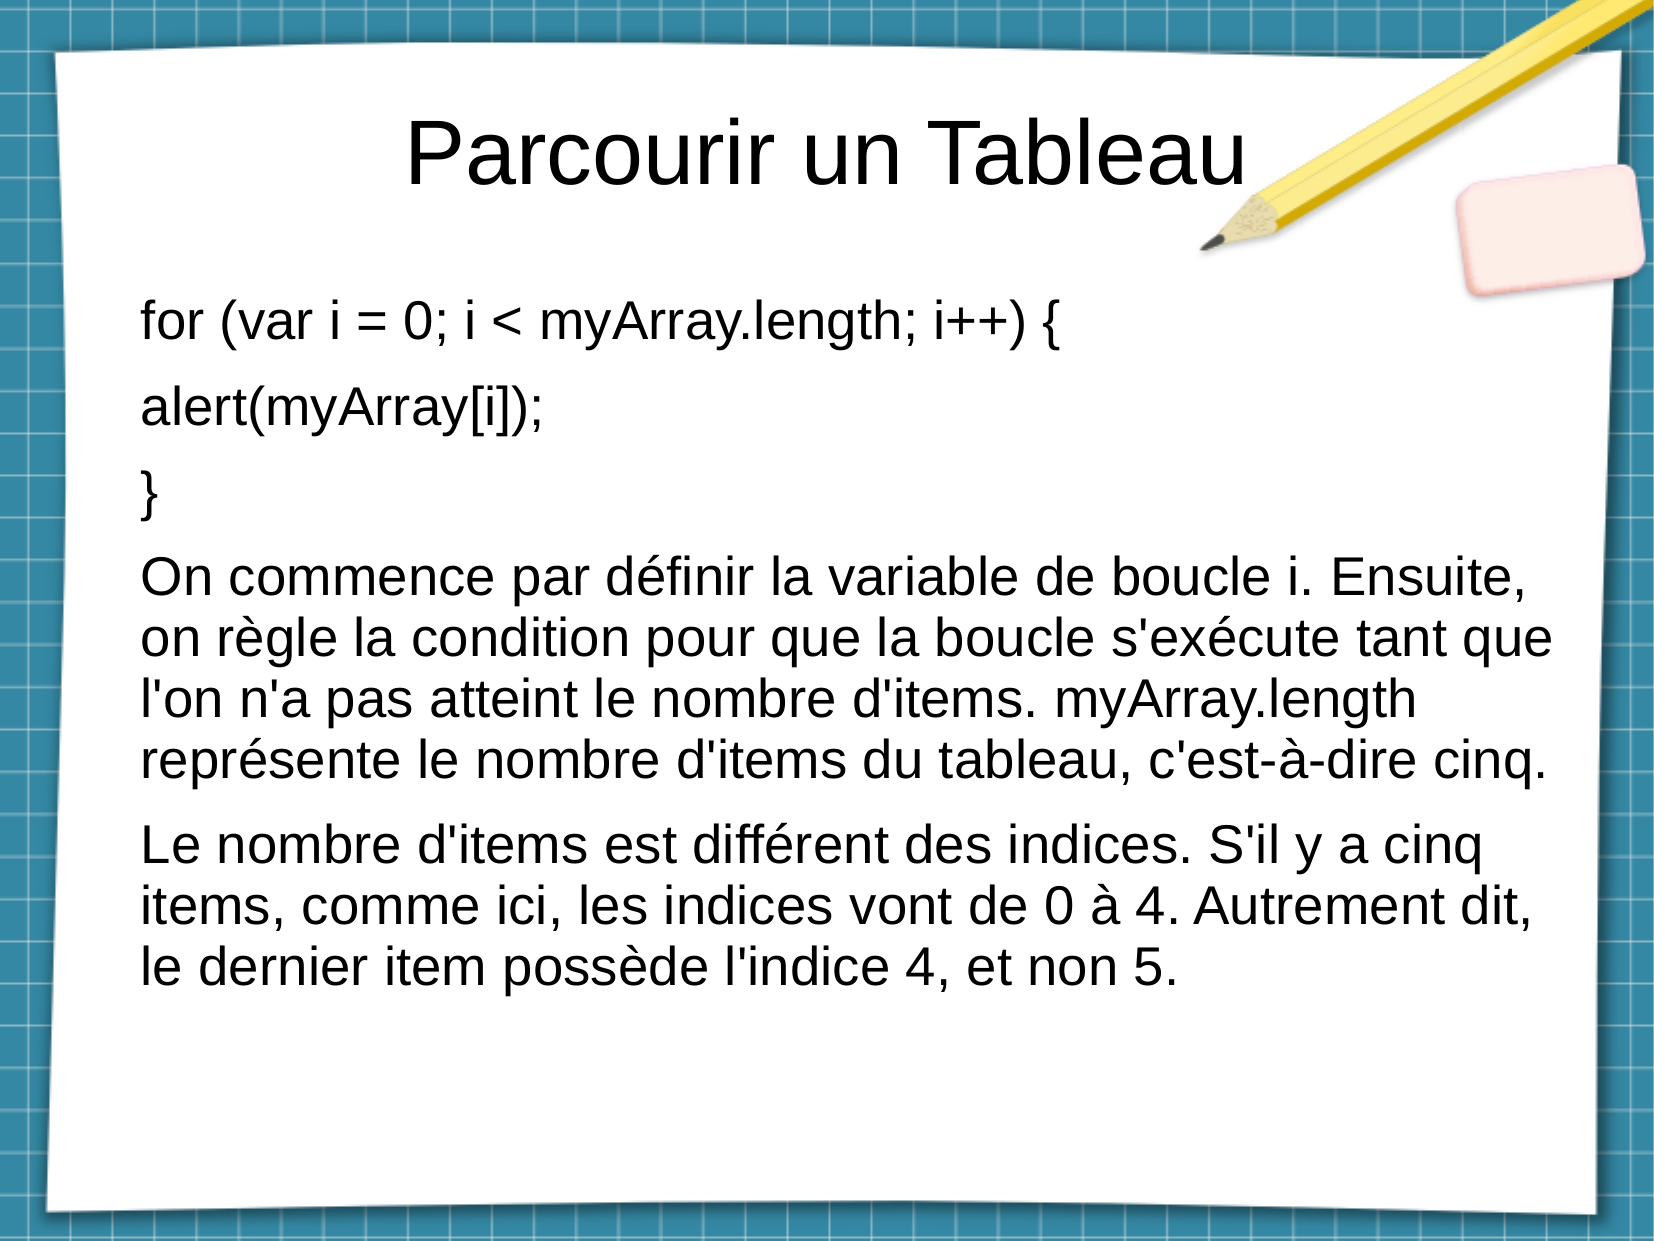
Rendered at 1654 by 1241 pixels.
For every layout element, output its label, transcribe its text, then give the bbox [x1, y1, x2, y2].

picture [0, 0, 1654, 1241]
list for (var i = 0; i < myArray.length; i++) { alert(myArray[i]); } On commence par définir la variable de boucle i. Ensuite, on règle la condition pour que la boucle s'exécute tant que l'on n'a pas atteint le nombre d'items. myArray.length représente le nombre d'items du tableau, c'est-à-dire cinq. Le nombre d'items est différent des indices. S'il y a cinq items, comme ici, les indices vont de 0 à 4. Autrement dit, le dernier item possède l'indice 4, et non 5. [82, 290, 1571, 1010]
title Parcourir un Tableau [82, 49, 1571, 257]
